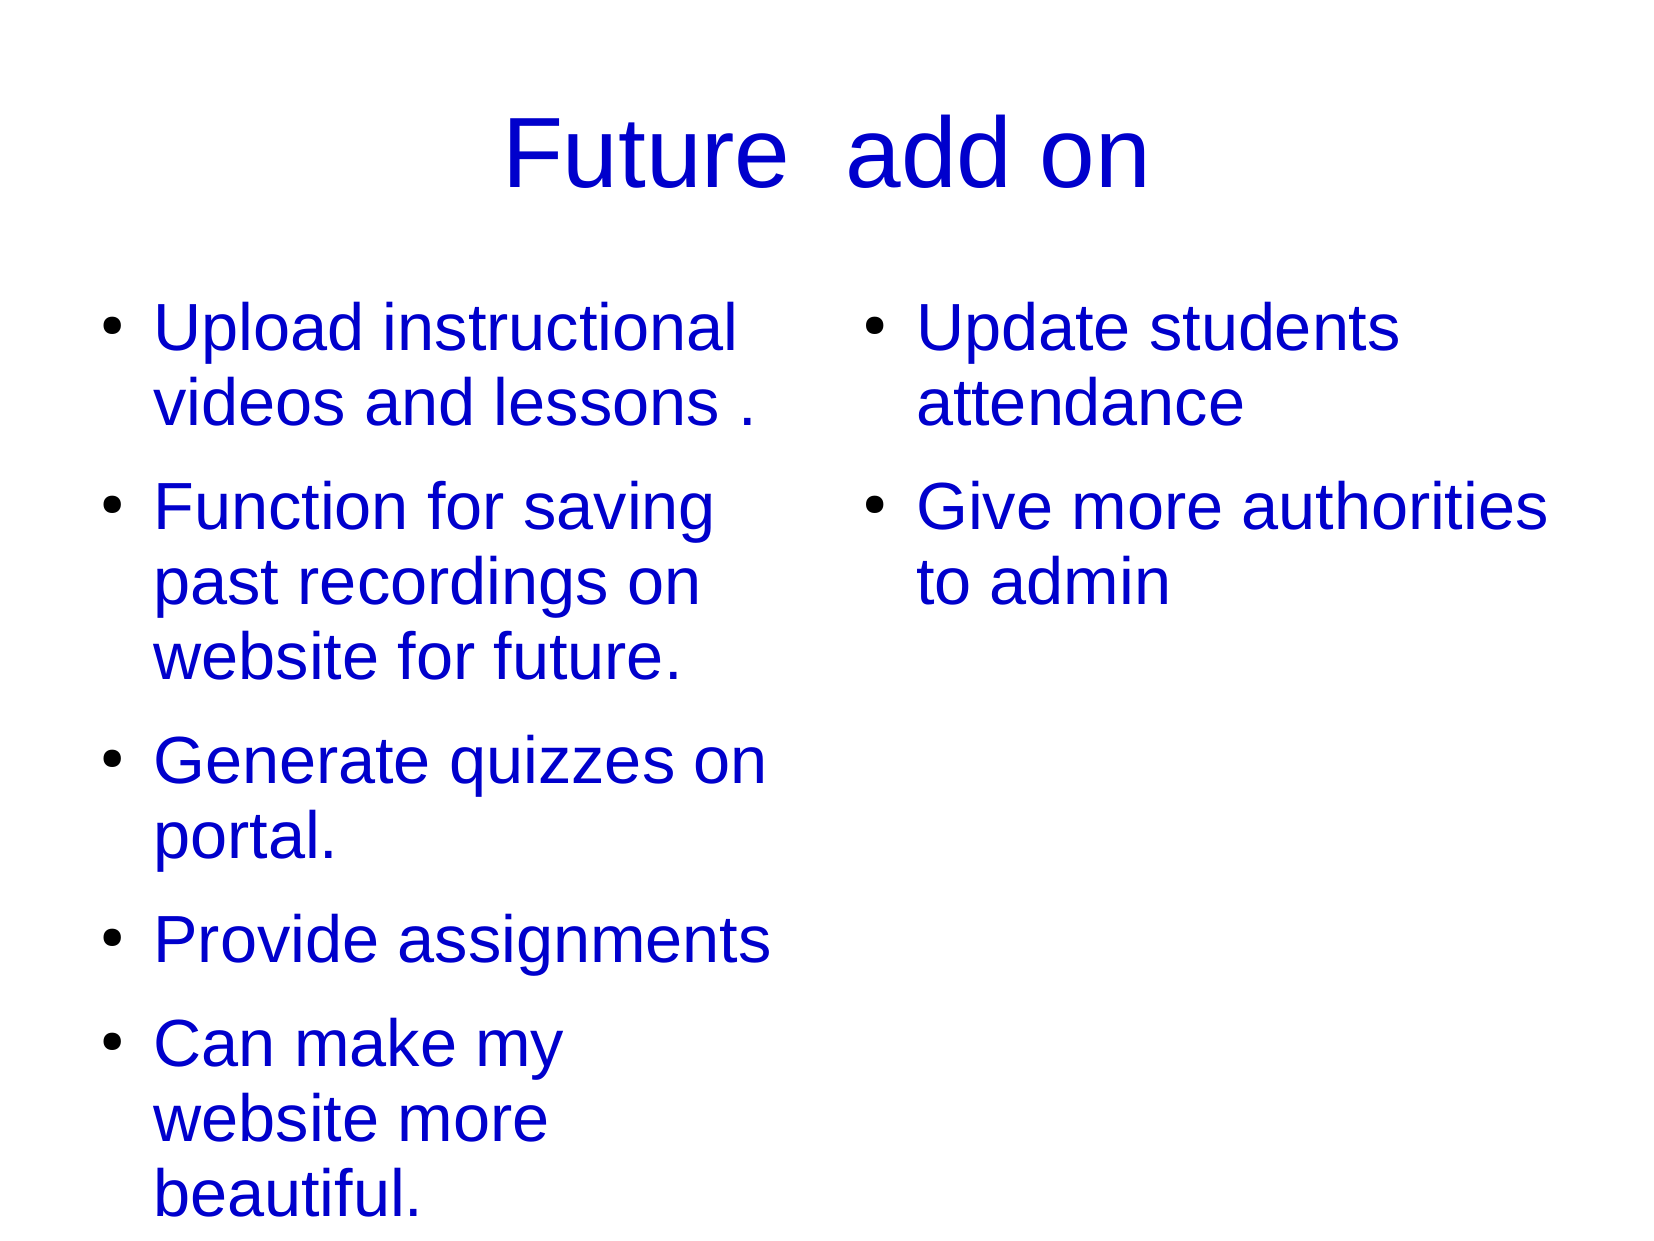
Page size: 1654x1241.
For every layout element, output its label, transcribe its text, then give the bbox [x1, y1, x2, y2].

list Update students attendance Give more authorities to admin [845, 290, 1572, 1109]
list Upload instructional videos and lessons . Function for saving past recordings on website for future. Generate quizzes on portal. Provide assignments Can make my website more beautiful. [82, 290, 809, 1231]
title Future add on [82, 49, 1571, 257]
